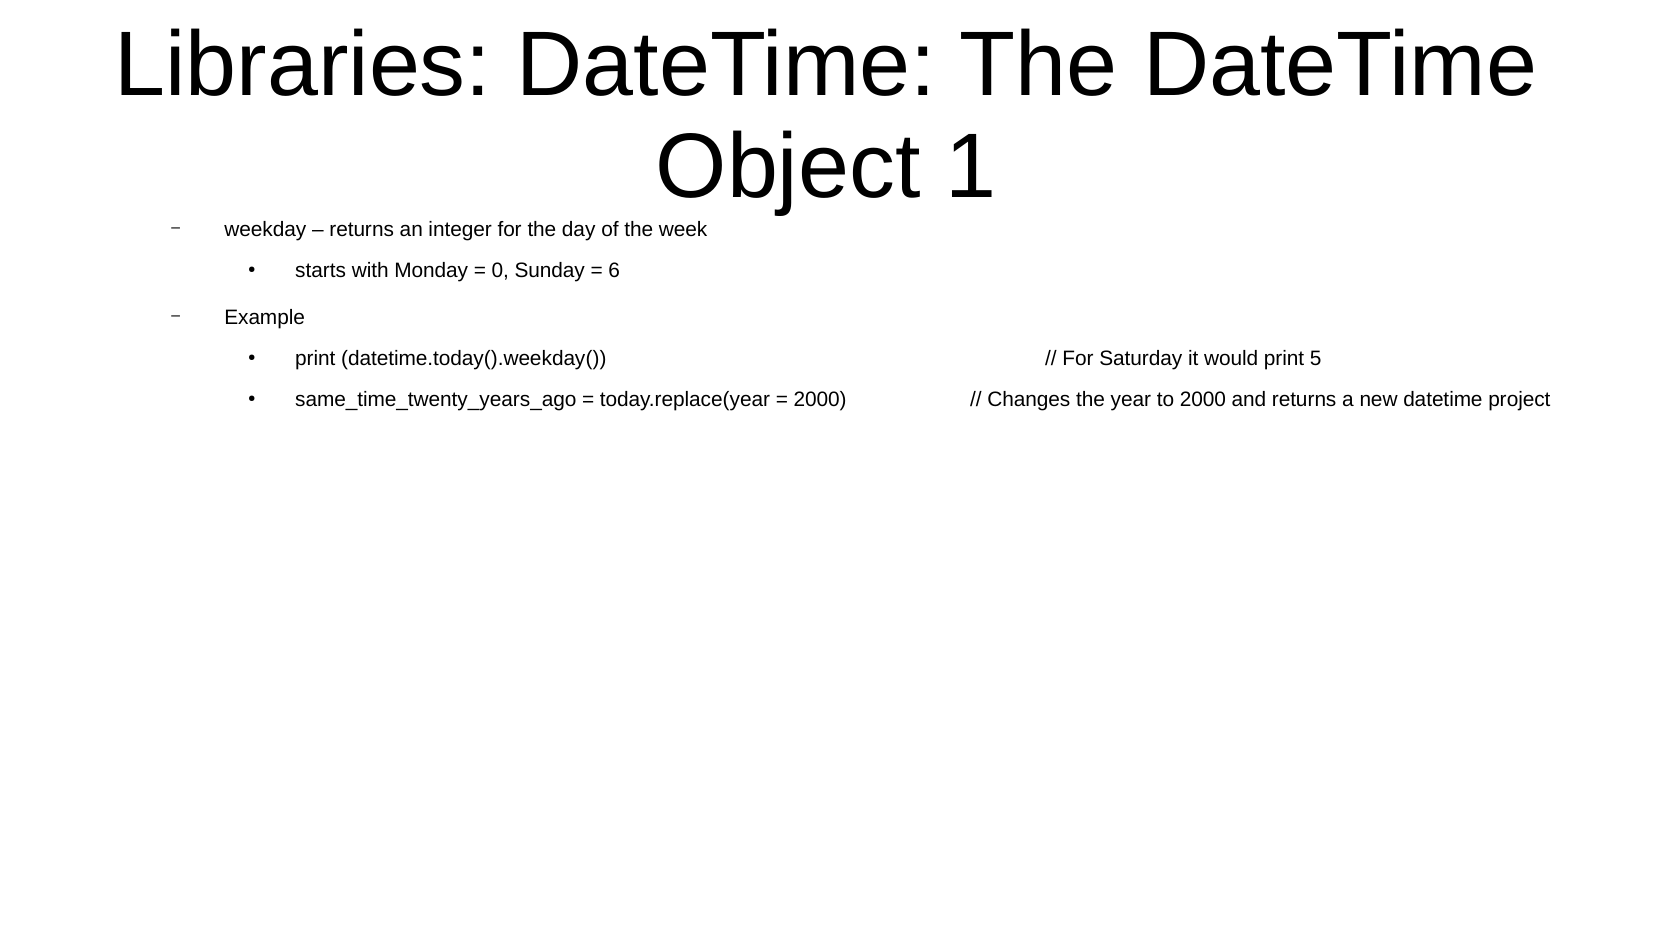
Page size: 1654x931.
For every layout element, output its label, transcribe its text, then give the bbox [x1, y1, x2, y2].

title Libraries: DateTime: The DateTime Object 1 [82, 12, 1571, 217]
list weekday – returns an integer for the day of the week starts with Monday = 0, Sunday = 6 Example print (datetime.today().weekday()) // For Saturday it would print 5 same_time_twenty_years_ago = today.replace(year = 2000) // Changes the year to 2000 and returns a new datetime project [82, 217, 1636, 916]
